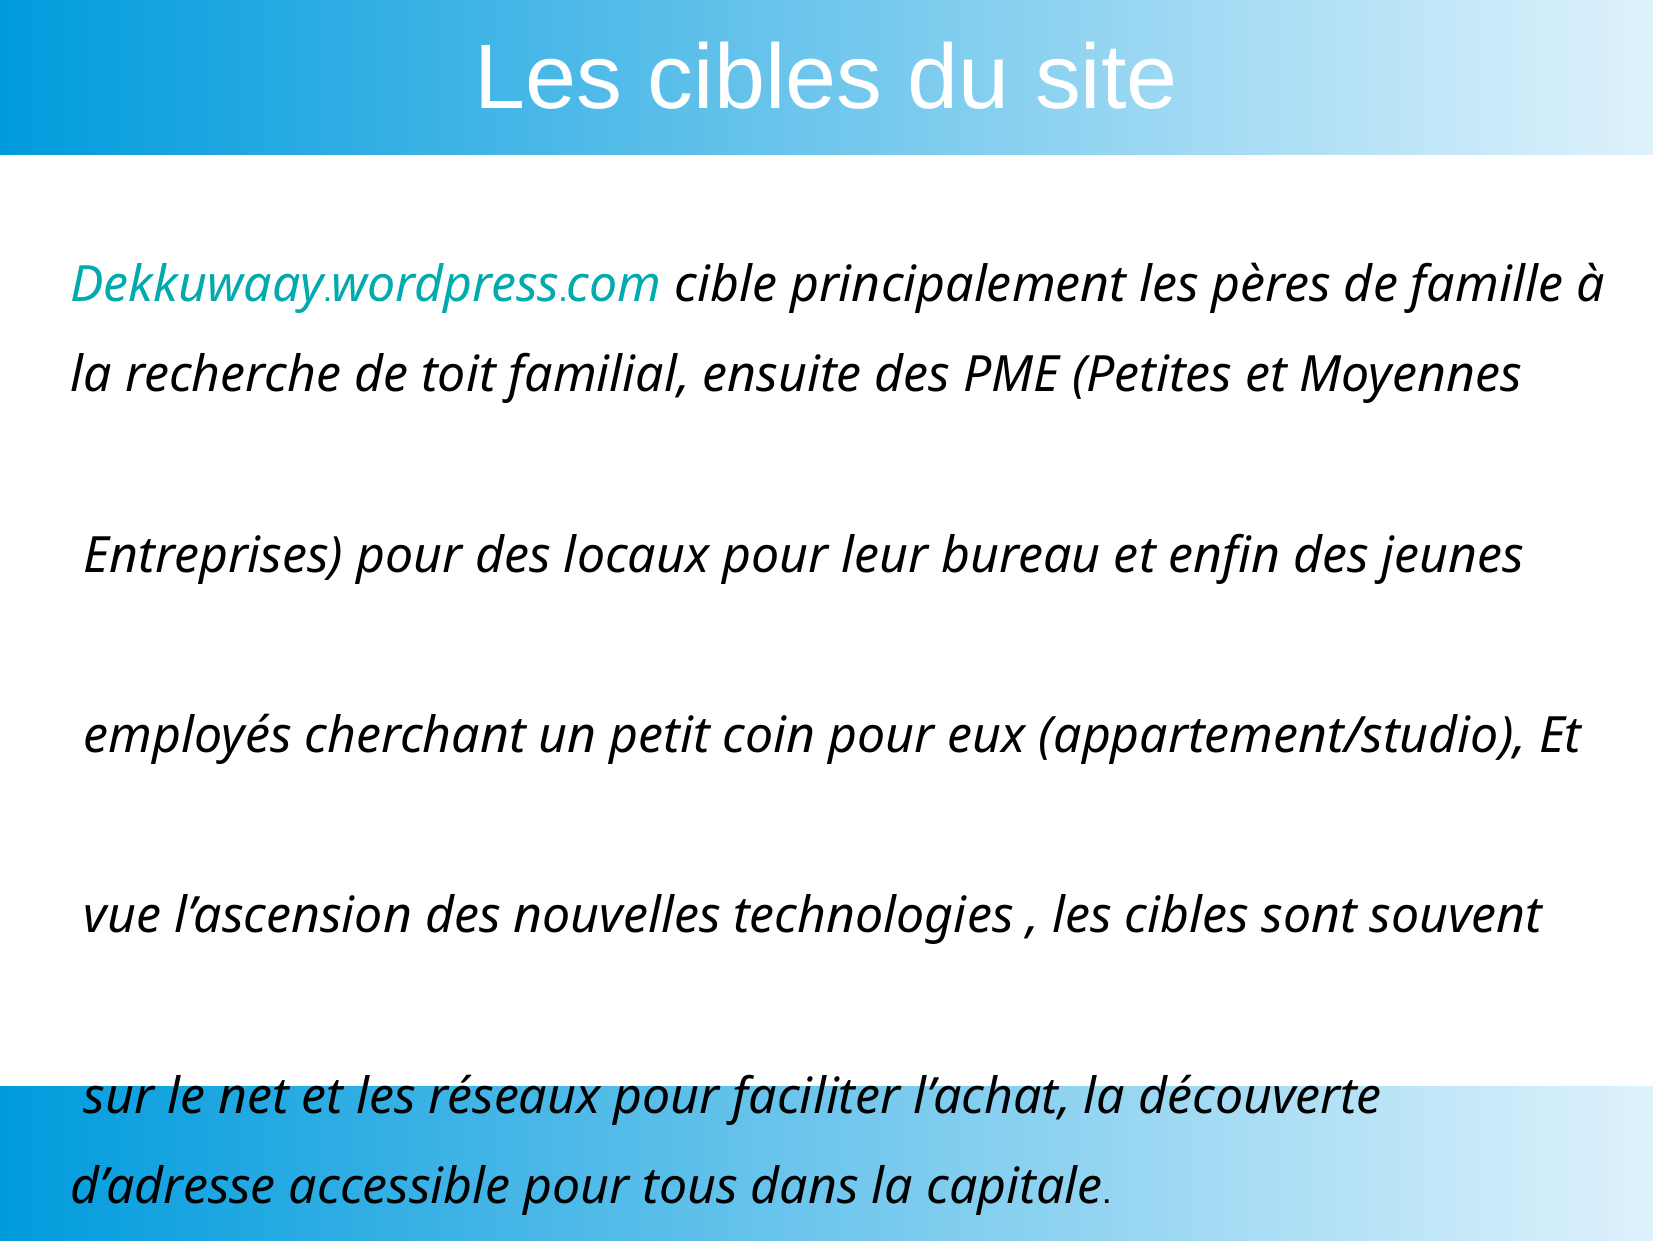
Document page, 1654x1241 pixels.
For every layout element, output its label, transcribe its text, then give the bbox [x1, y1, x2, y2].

title Les cibles du site [0, 0, 1654, 155]
list Dekkuwaay.wordpress.com cible principalement les pères de famille à la recherche de toit familial, ensuite des PME (Petites et Moyennes Entreprises) pour des locaux pour leur bureau et enfin des jeunes employés cherchant un petit coin pour eux (appartement/studio), Et vue l’ascension des nouvelles technologies , les cibles sont souvent sur le net et les réseaux pour faciliter l’achat, la découverte d’adresse accessible pour tous dans la capitale. [0, 248, 1654, 1087]
